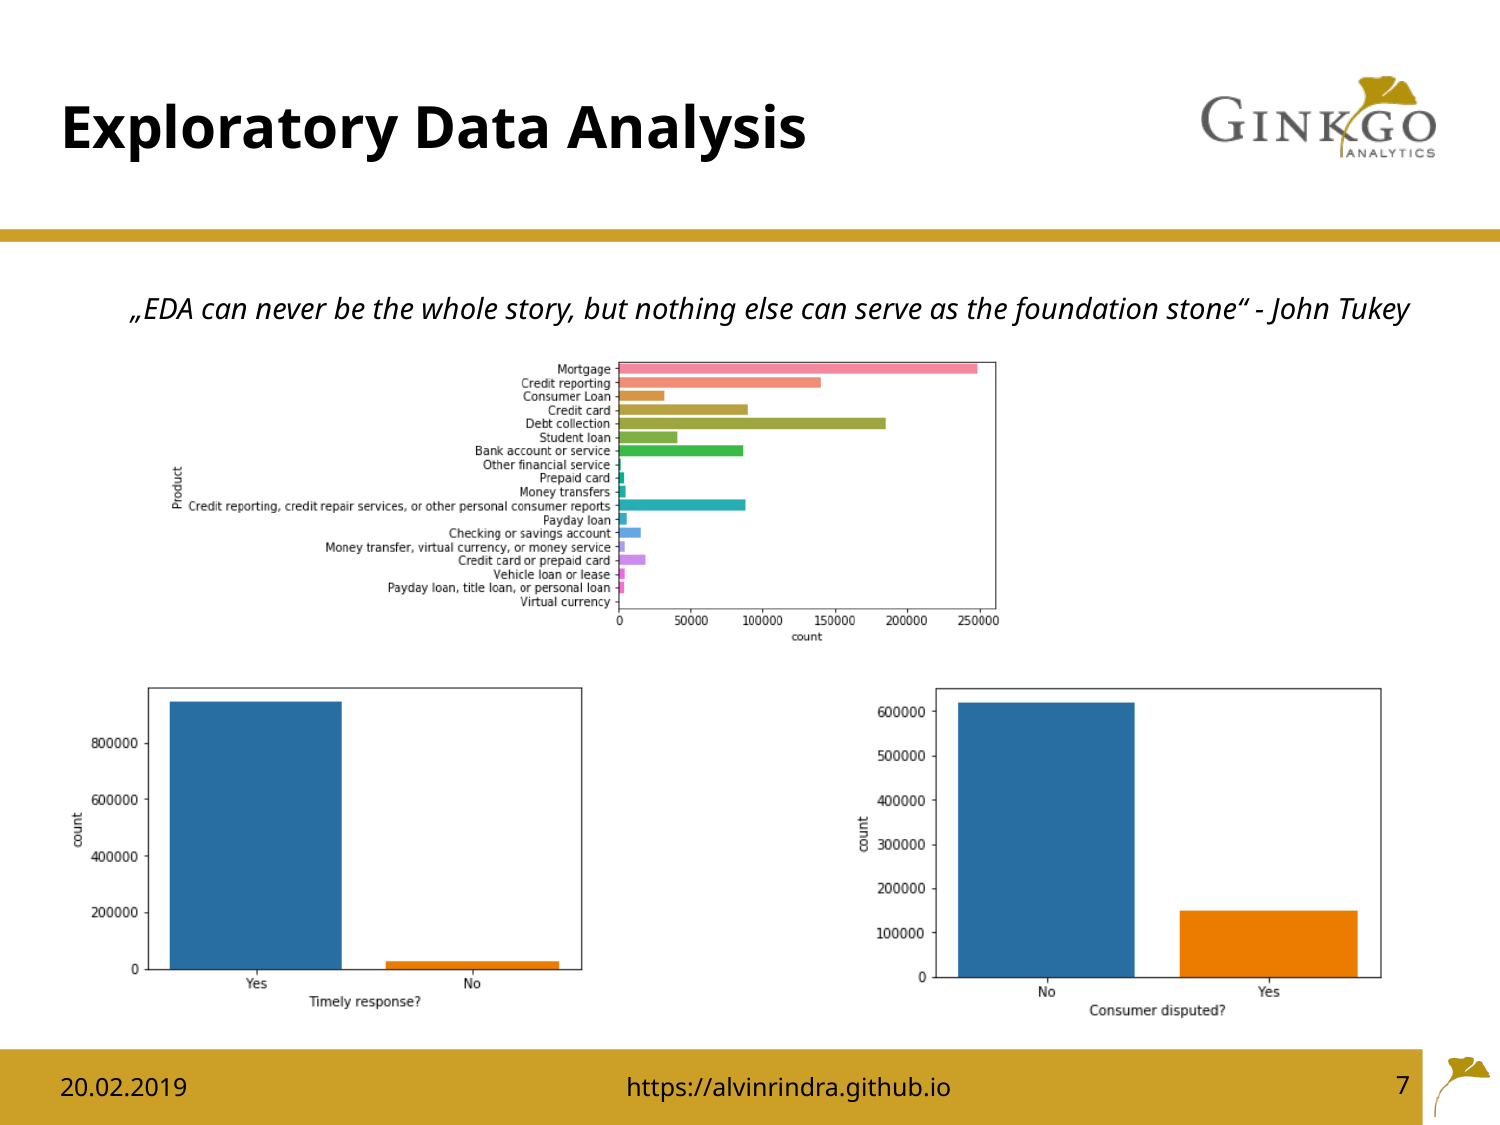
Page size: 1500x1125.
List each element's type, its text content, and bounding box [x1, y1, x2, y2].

text_box https://alvinrindra.github.io [266, 1056, 993, 1117]
text_box <number> [1196, 1056, 1425, 1117]
text_box 20.02.2019 [60, 1056, 266, 1117]
picture [0, 0, 1500, 1125]
list Exploratory Data Analysis [60, 90, 1054, 274]
list „EDA can never be the whole story, but nothing else can serve as the foundation stone“ - John Tukey [60, 289, 1425, 1081]
